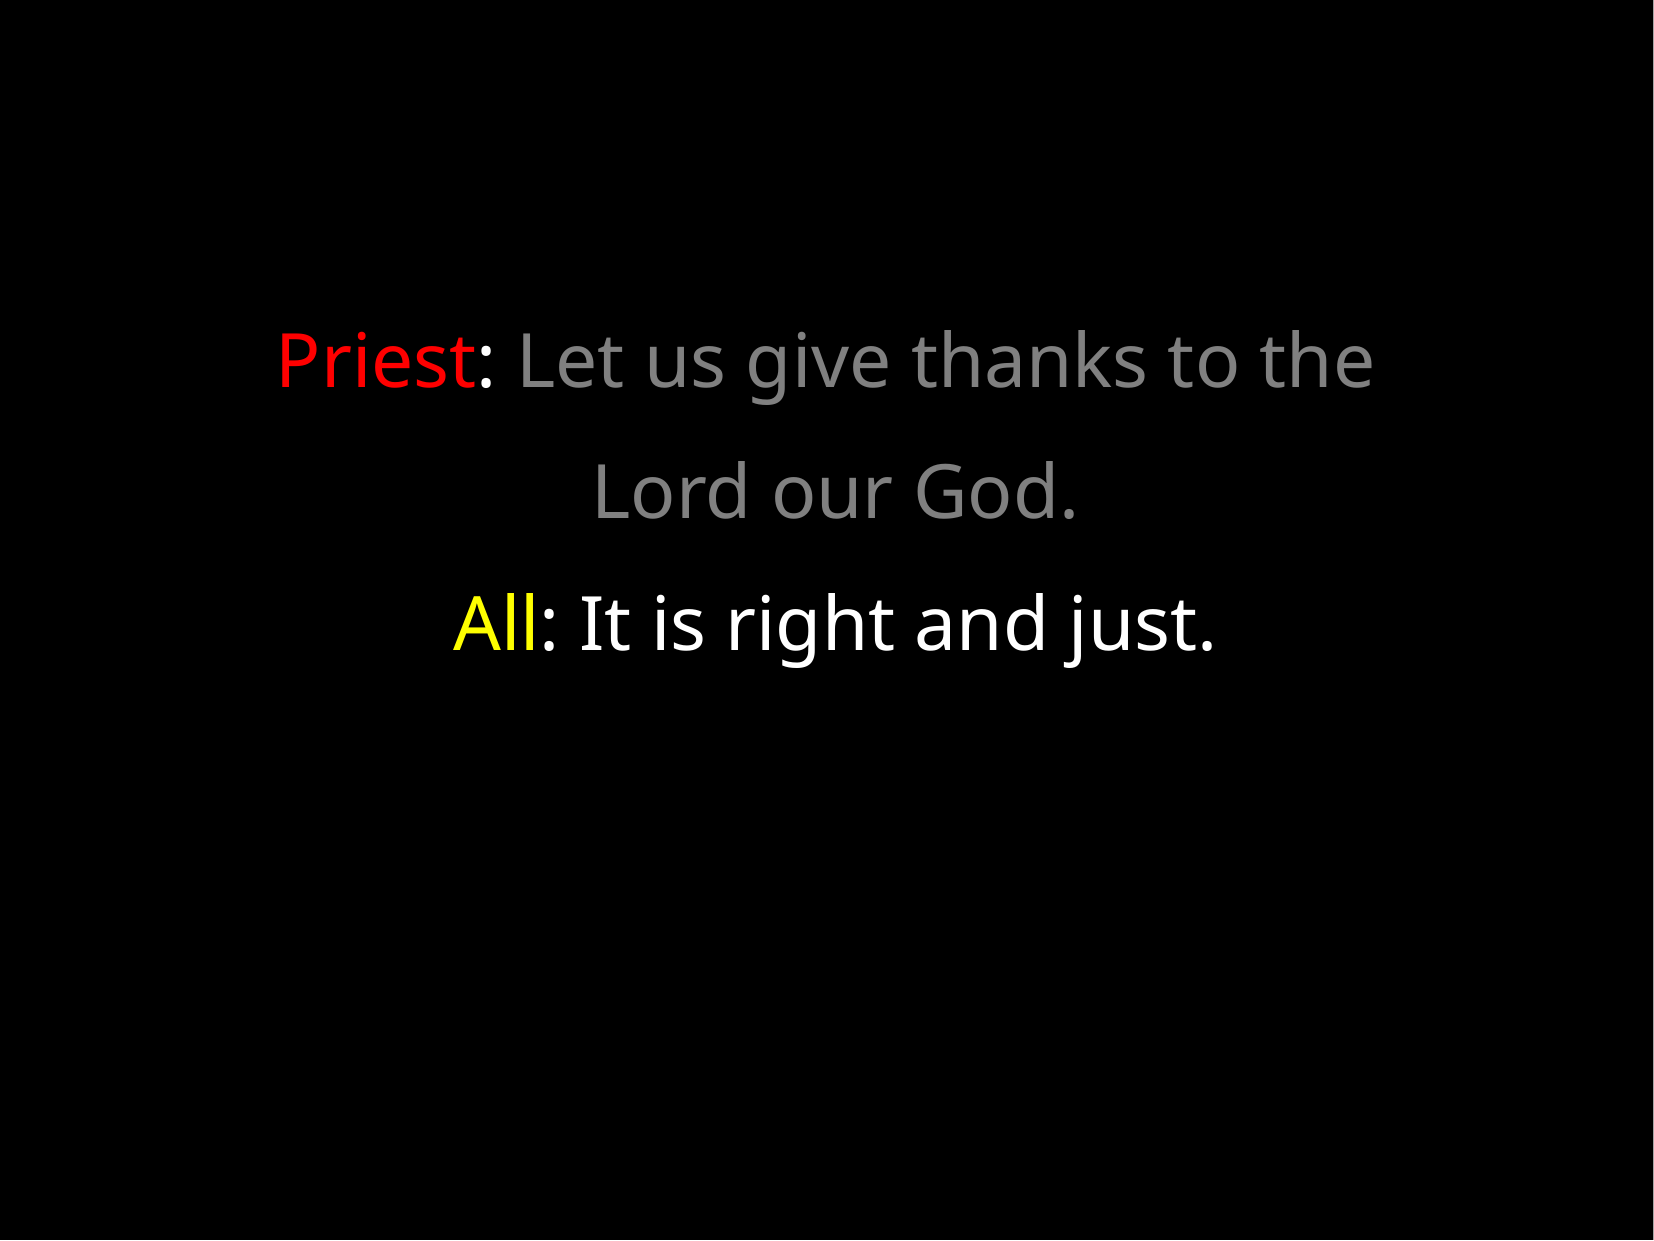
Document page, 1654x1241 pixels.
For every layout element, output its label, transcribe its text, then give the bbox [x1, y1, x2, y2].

list Priest: Let us give thanks to the Lord our God. All: It is right and just. [0, 307, 1654, 1027]
